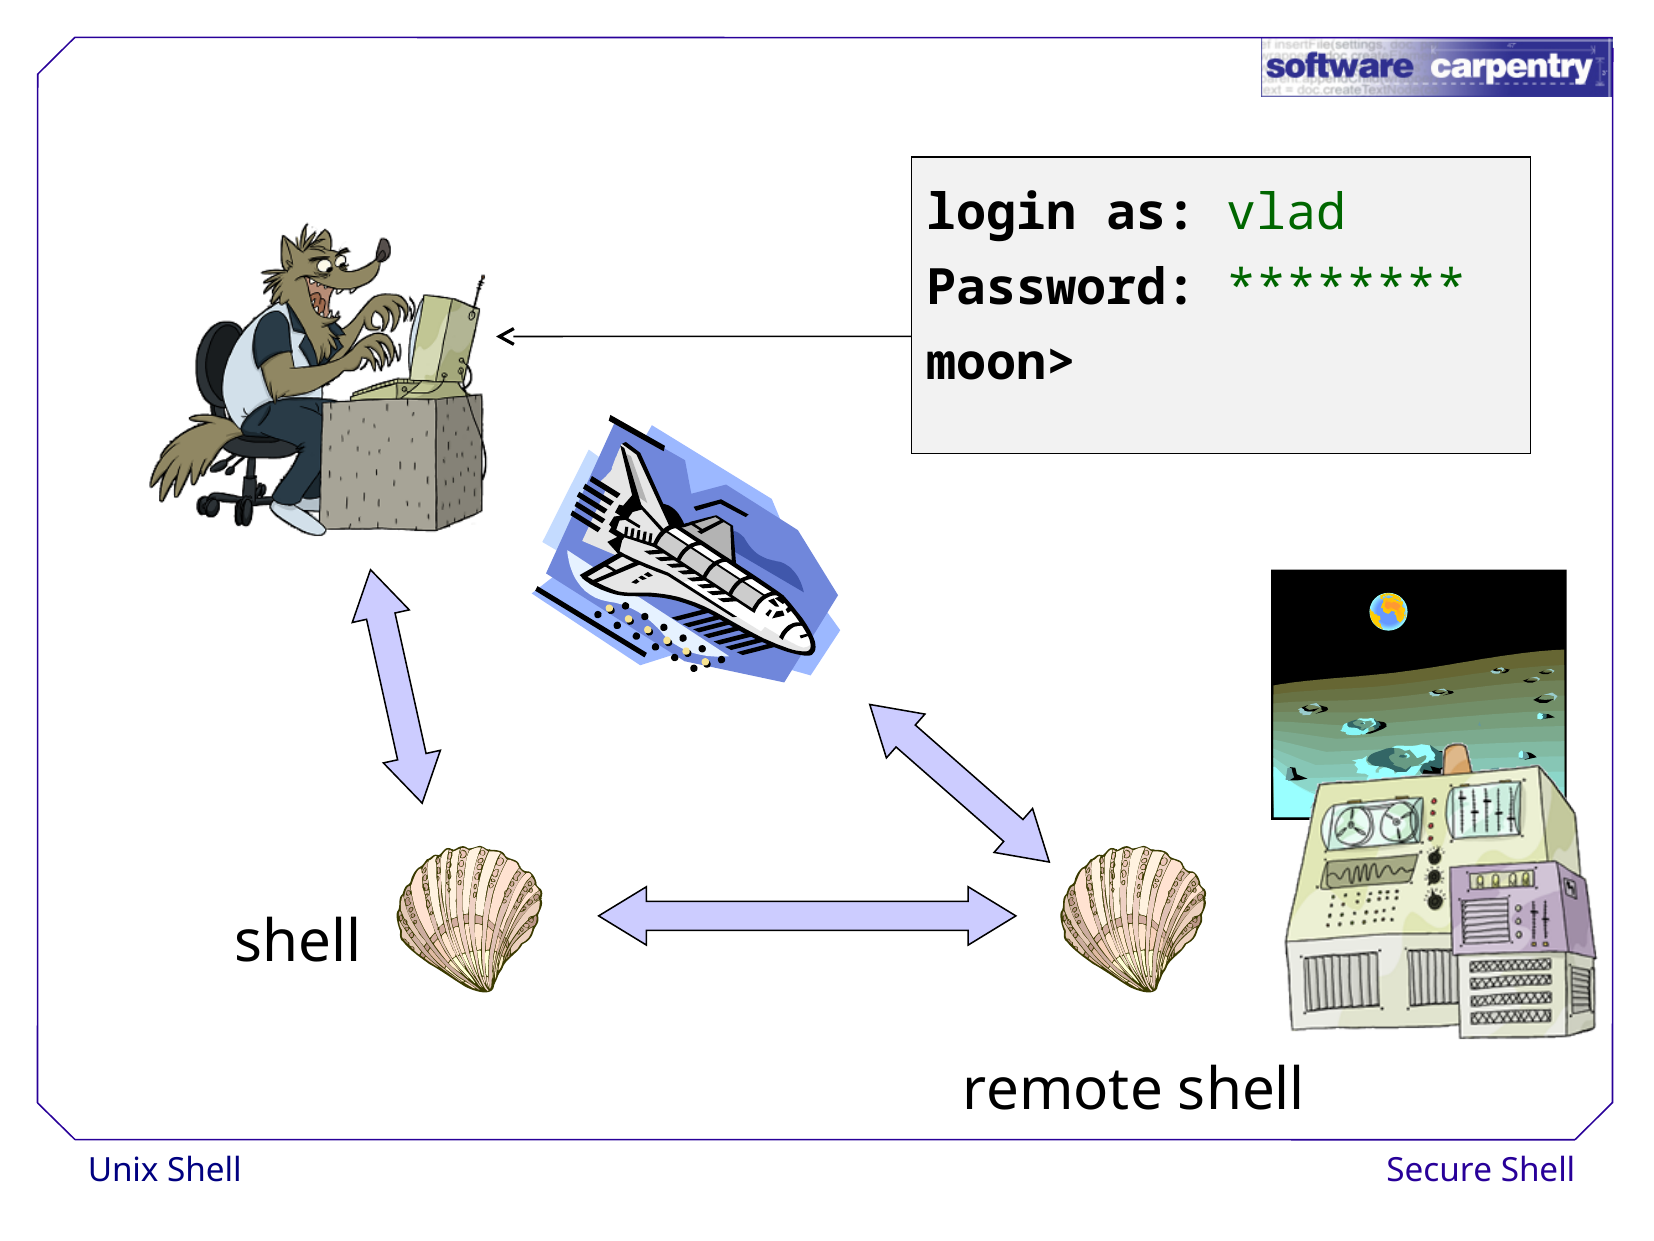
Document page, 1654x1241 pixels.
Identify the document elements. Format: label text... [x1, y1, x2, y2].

picture [1250, 569, 1639, 1063]
picture [395, 843, 545, 997]
picture [1059, 843, 1208, 997]
picture [137, 203, 895, 760]
text_box login as: vlad Password: ******** moon> [911, 156, 1531, 454]
text_box shell [145, 860, 395, 981]
text_box remote shell [925, 1008, 1342, 1130]
text_box [352, 569, 441, 804]
text_box [598, 886, 1016, 946]
picture [1261, 39, 1613, 97]
text_box [869, 704, 1050, 863]
